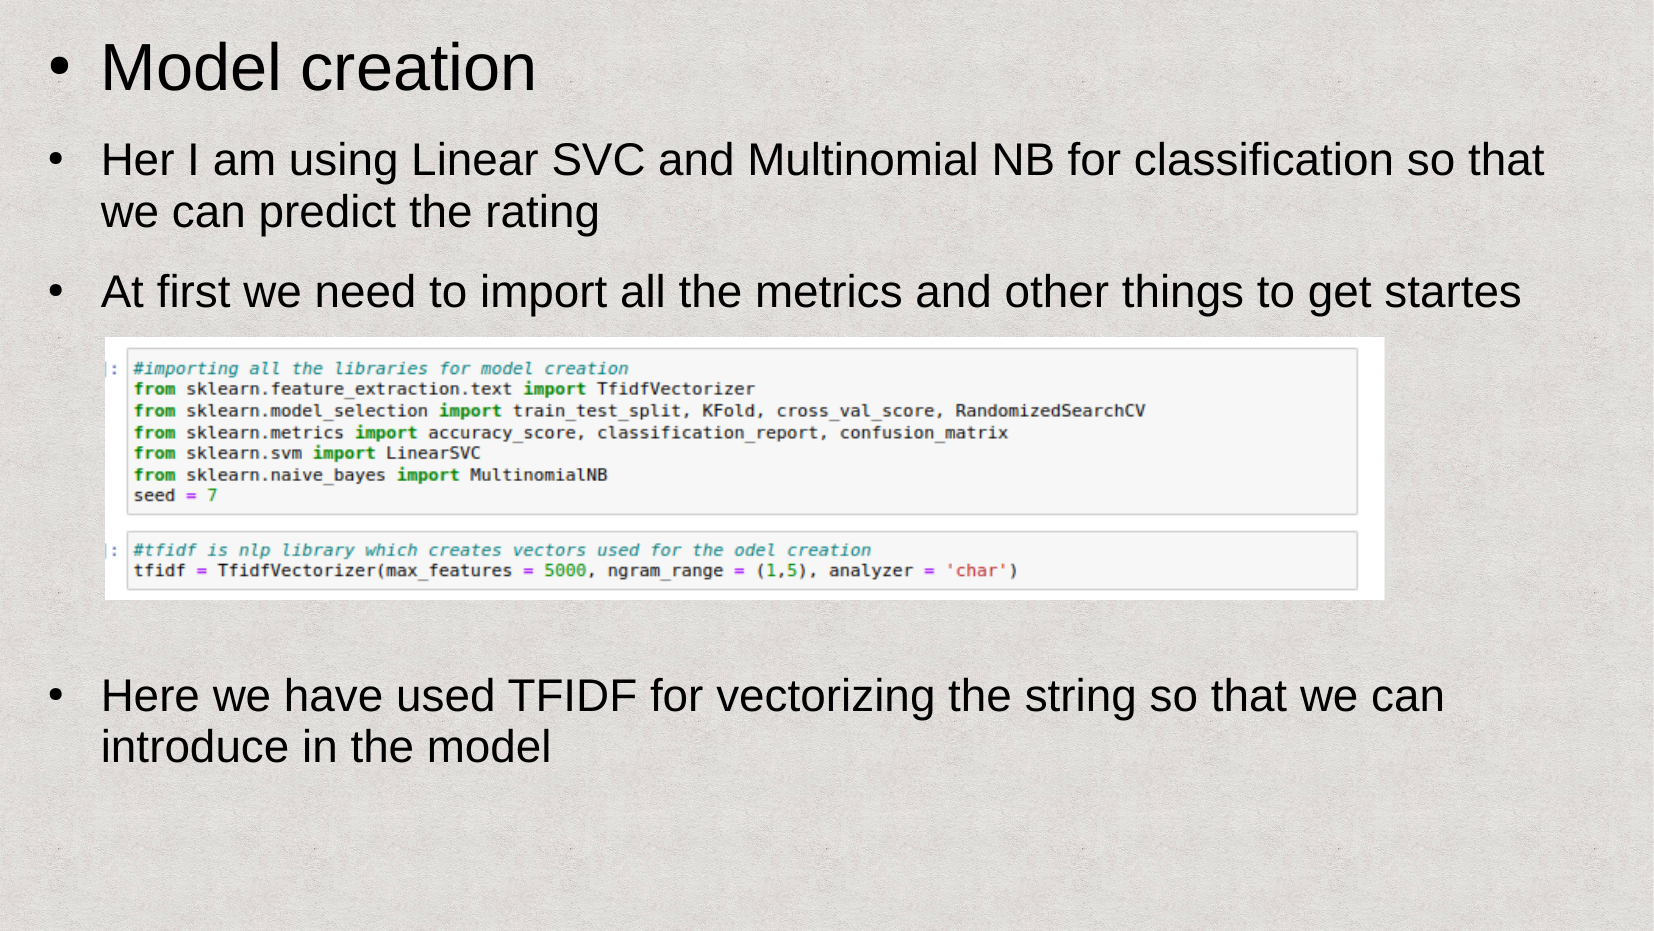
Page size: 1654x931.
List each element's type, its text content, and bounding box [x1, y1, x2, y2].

picture [0, 0, 1654, 931]
list Model creation Her I am using Linear SVC and Multinomial NB for classification so that we can predict the rating At first we need to import all the metrics and other things to get startes Here we have used TFIDF for vectorizing the string so that we can introduce in the model [30, 30, 1609, 885]
